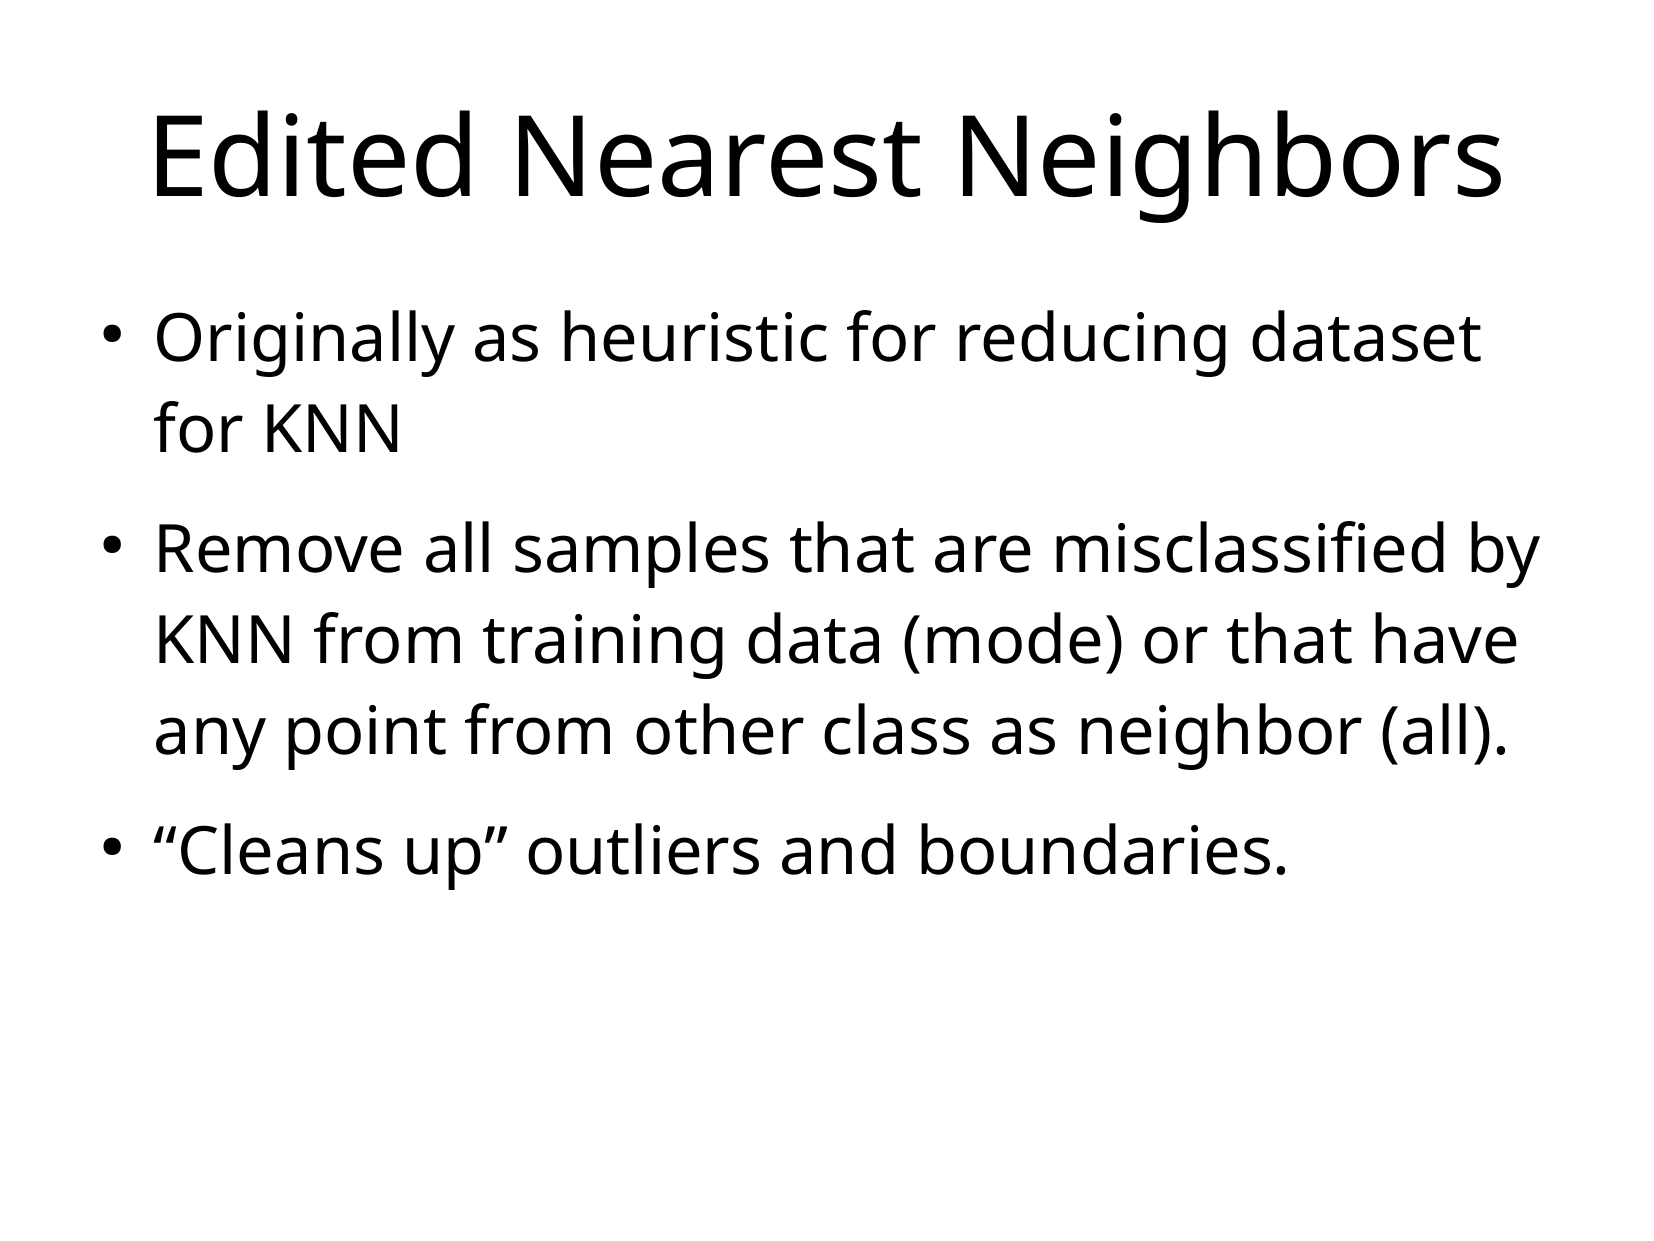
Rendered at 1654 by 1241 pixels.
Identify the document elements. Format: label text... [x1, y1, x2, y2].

title Edited Nearest Neighbors [82, 49, 1571, 257]
list Originally as heuristic for reducing dataset for KNN Remove all samples that are misclassified by KNN from training data (mode) or that have any point from other class as neighbor (all). “Cleans up” outliers and boundaries. [82, 290, 1571, 1010]
